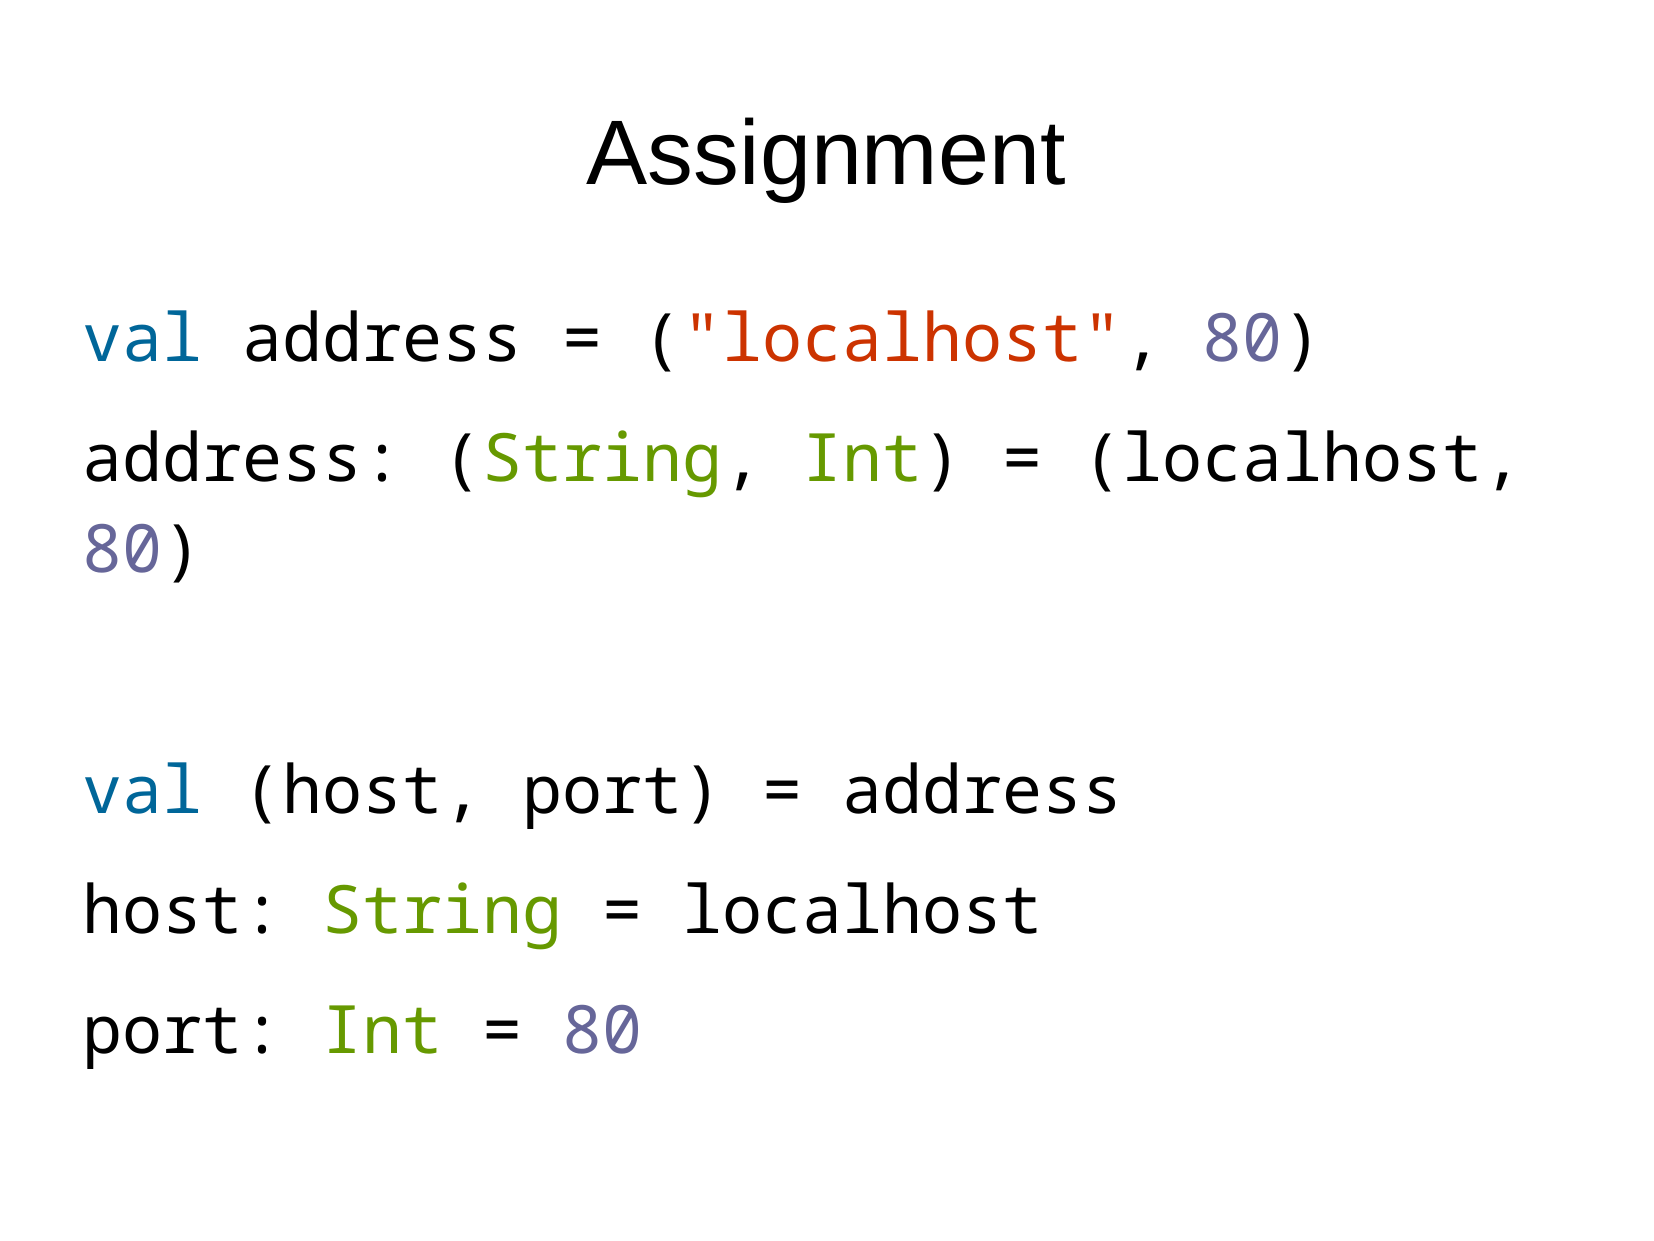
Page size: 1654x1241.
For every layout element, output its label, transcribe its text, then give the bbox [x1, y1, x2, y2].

title Assignment [82, 49, 1571, 257]
list val address = ("localhost", 80) address: (String, Int) = (localhost, 80) val (host, port) = address host: String = localhost port: Int = 80 [82, 290, 1571, 1156]
